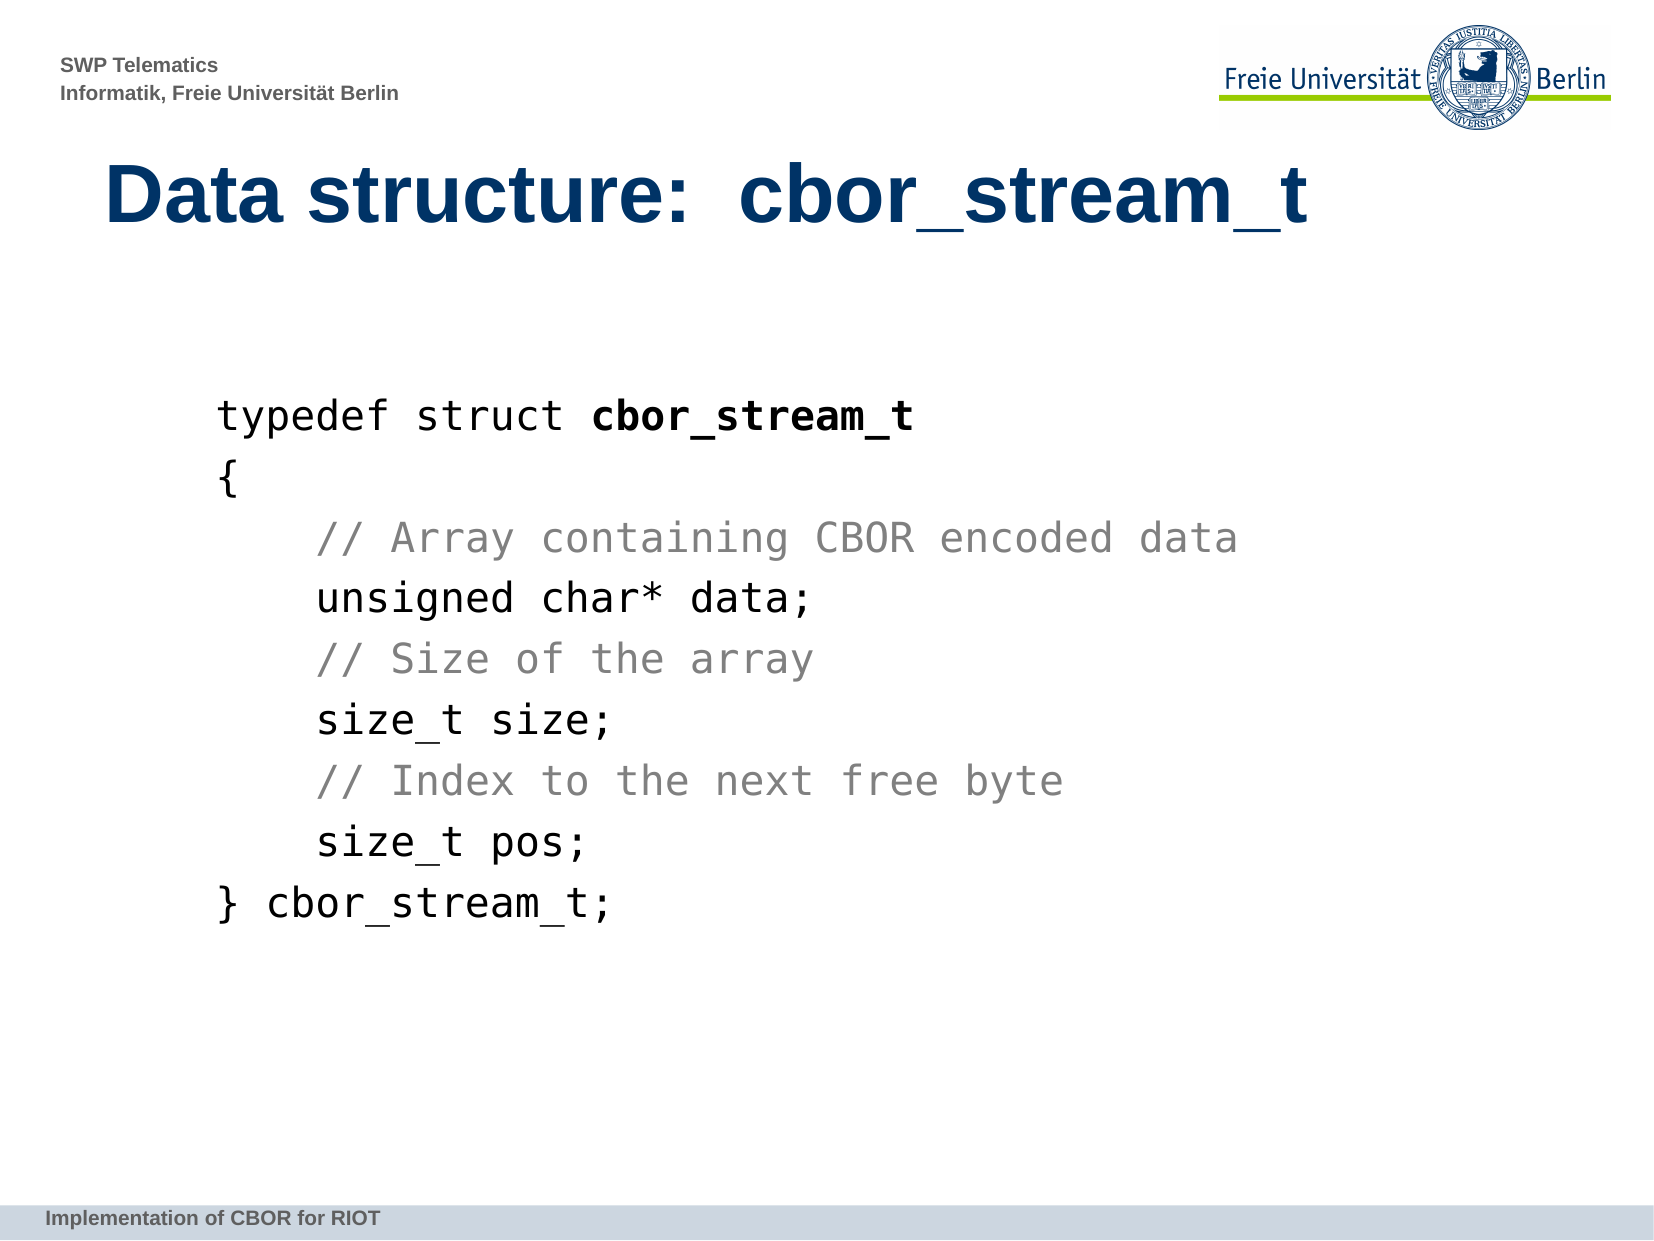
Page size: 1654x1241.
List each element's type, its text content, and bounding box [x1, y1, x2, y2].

picture [1219, 25, 1611, 130]
list typedef struct cbor_stream_t { // Array containing CBOR encoded data unsigned char* data; // Size of the array size_t size; // Index to the next free byte size_t pos; } cbor_stream_t; [180, 270, 1609, 1126]
title Data structure: cbor_stream_t [45, 147, 1609, 260]
